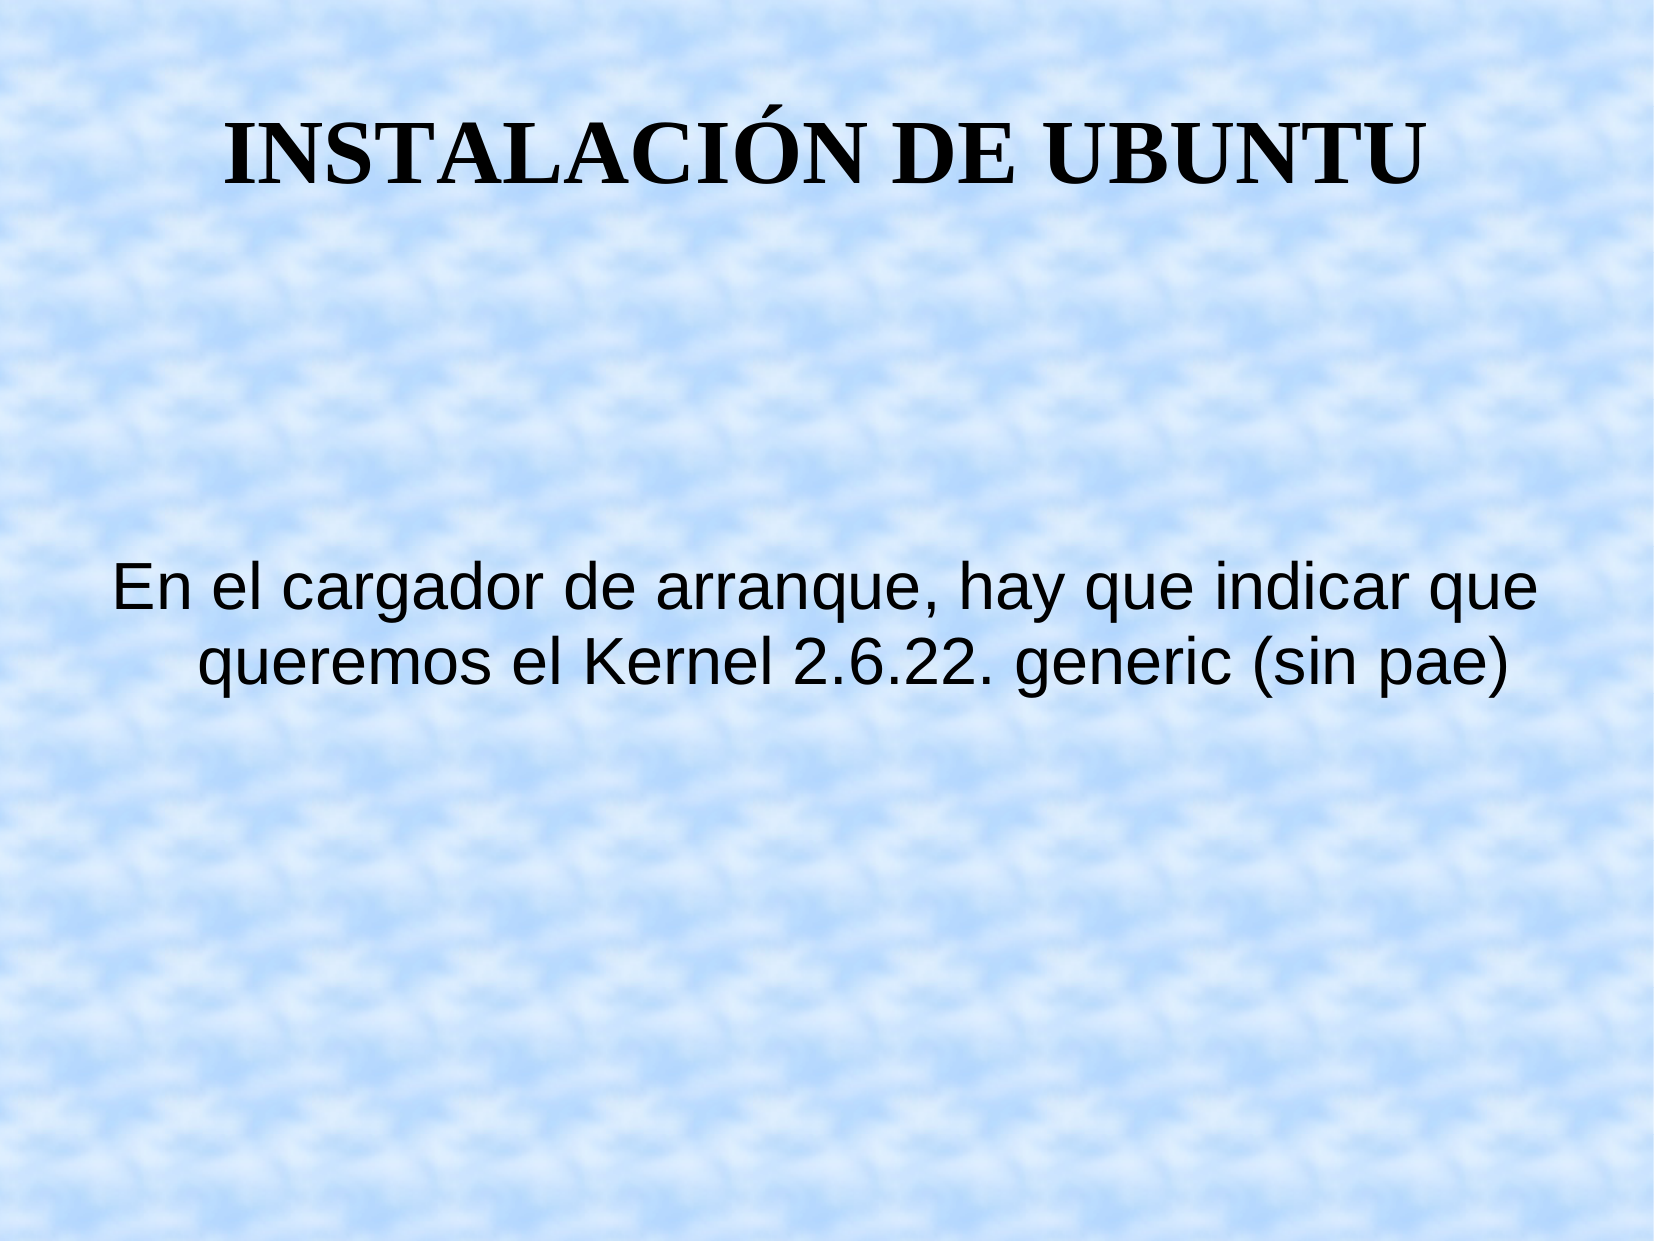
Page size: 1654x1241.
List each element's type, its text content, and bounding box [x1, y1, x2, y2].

subtitle En el cargador de arranque, hay que indicar que queremos el Kernel 2.6.22. generic (sin pae) [82, 297, 1571, 1102]
title INSTALACIÓN DE UBUNTU [82, 56, 1571, 249]
picture [0, 0, 1654, 1241]
